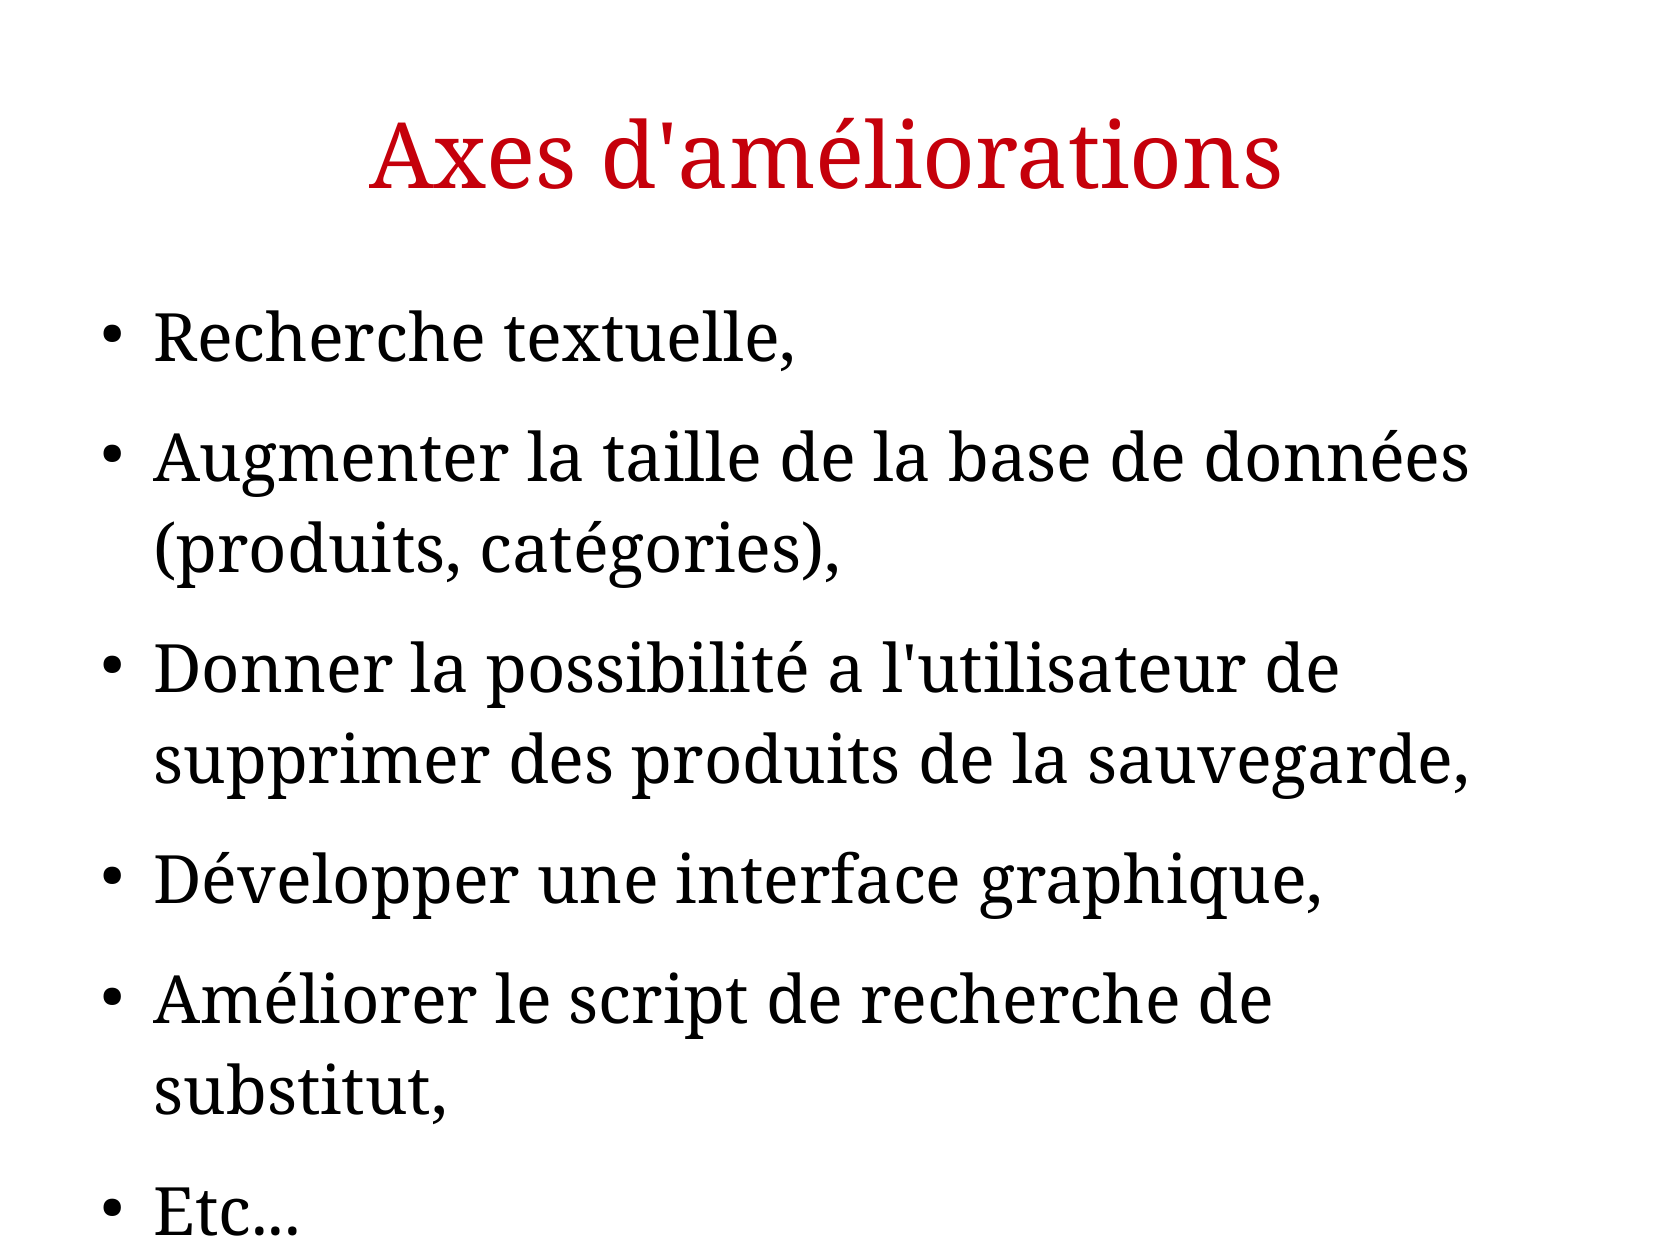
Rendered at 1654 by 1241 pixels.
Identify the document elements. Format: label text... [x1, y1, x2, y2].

list Recherche textuelle, Augmenter la taille de la base de données (produits, catégories), Donner la possibilité a l'utilisateur de supprimer des produits de la sauvegarde, Développer une interface graphique, Améliorer le script de recherche de substitut, Etc... [82, 290, 1571, 1109]
title Axes d'améliorations [82, 49, 1571, 257]
